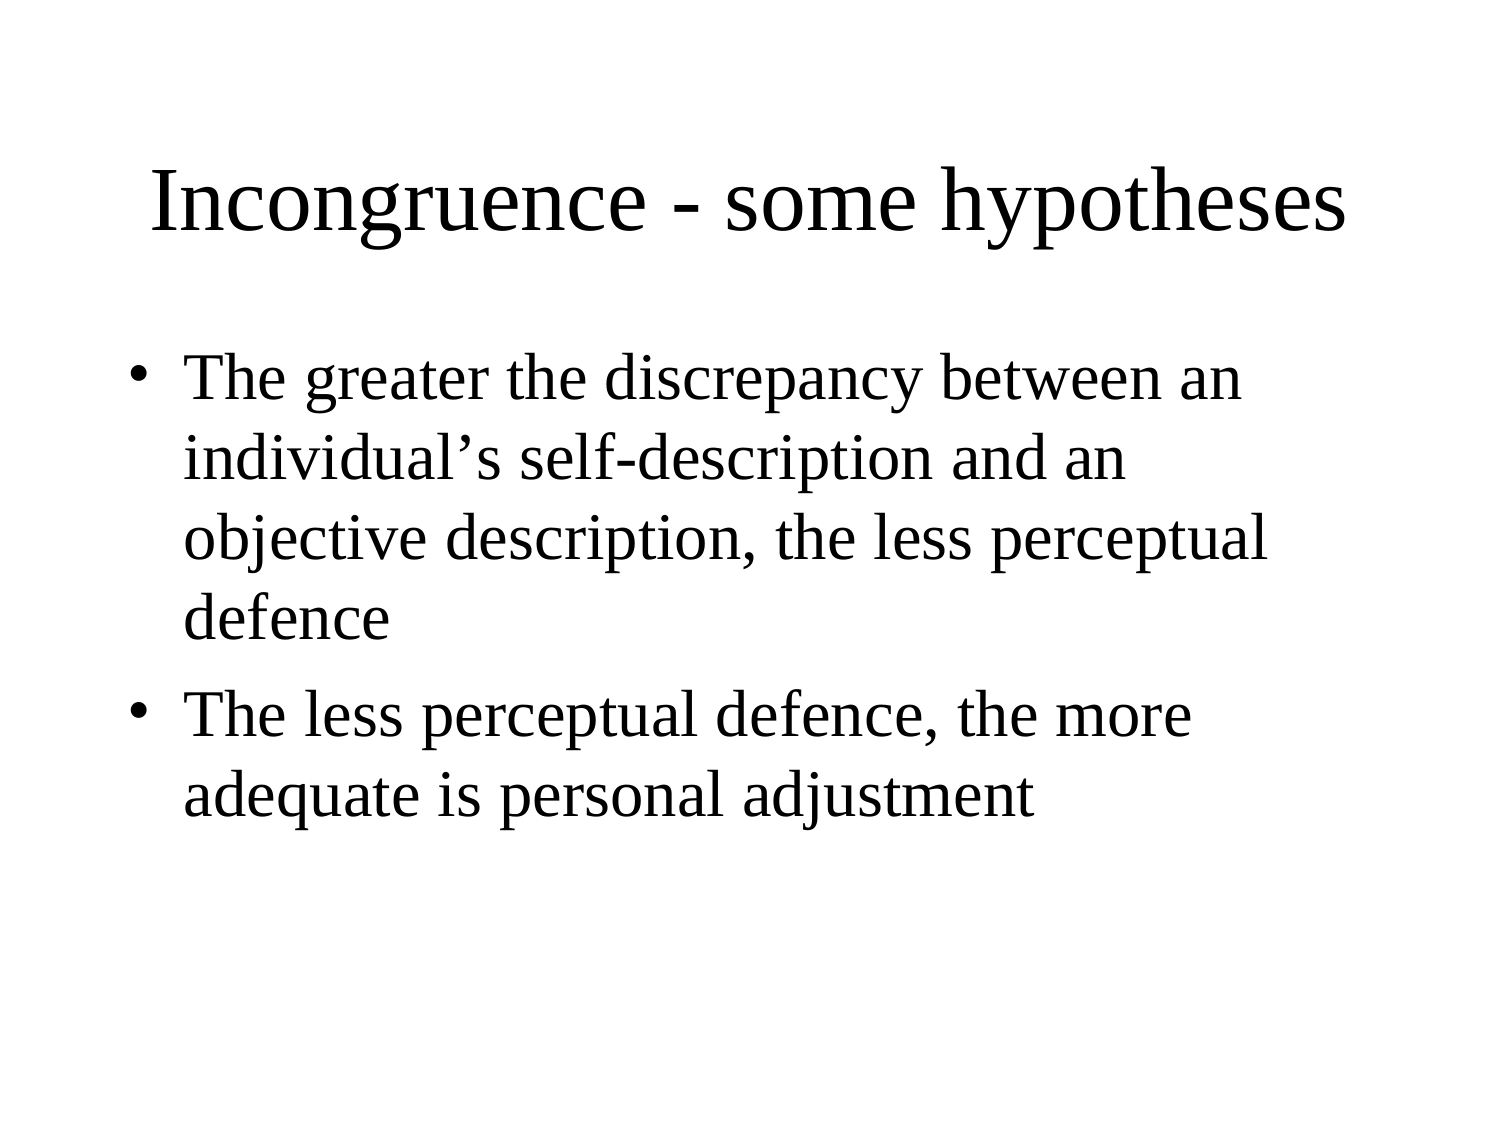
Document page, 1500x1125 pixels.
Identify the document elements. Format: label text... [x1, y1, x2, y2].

list The greater the discrepancy between an individual’s self-description and an objective description, the less perceptual defence The less perceptual defence, the more adequate is personal adjustment [112, 324, 1388, 1000]
title Incongruence - some hypotheses [112, 99, 1388, 288]
